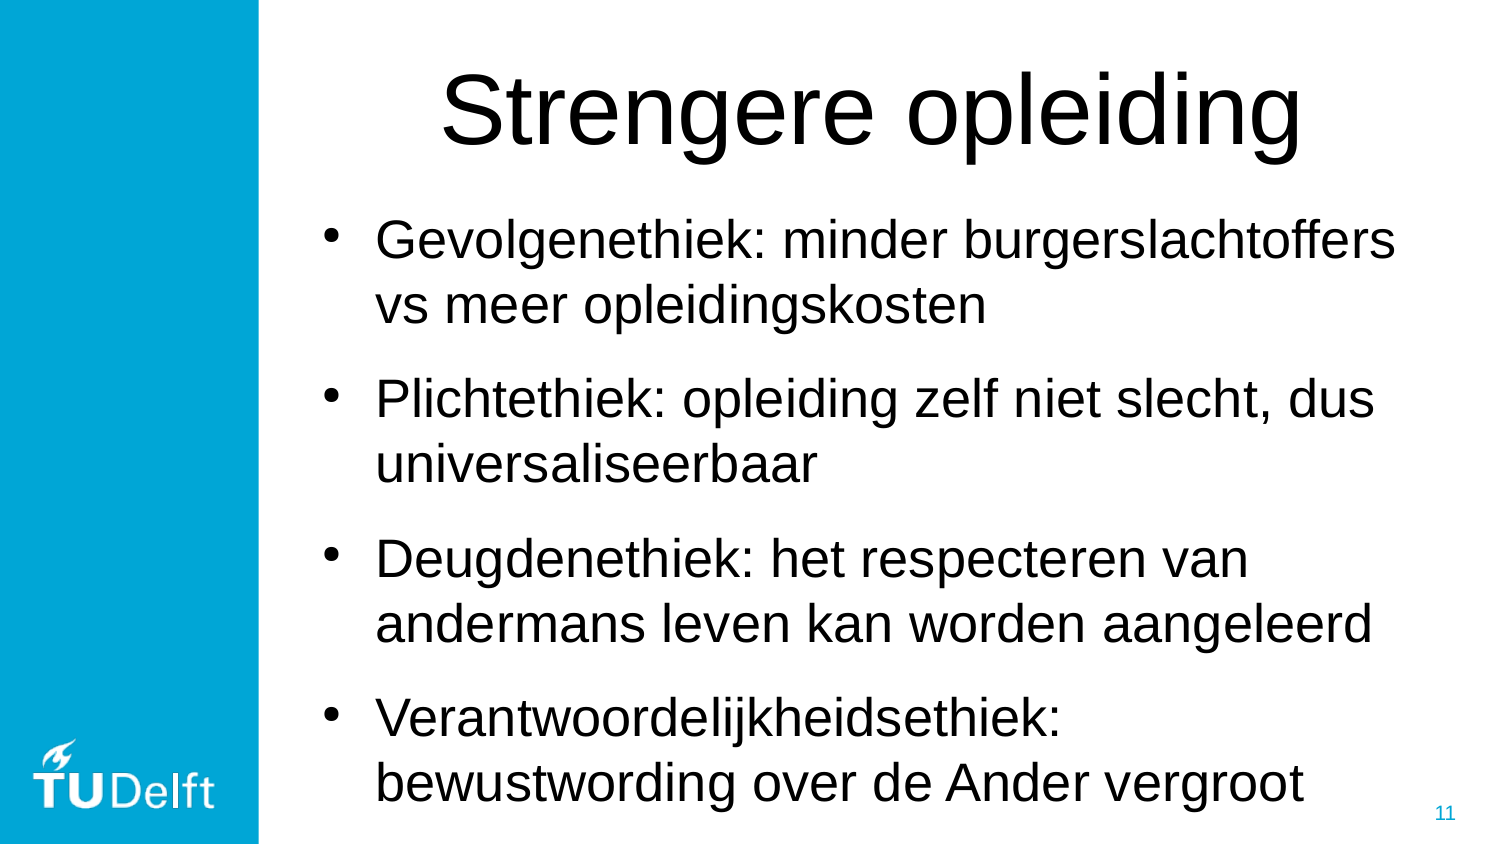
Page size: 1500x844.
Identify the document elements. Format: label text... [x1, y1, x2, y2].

list Gevolgenethiek: minder burgerslachtoffers vs meer opleidingskosten Plichtethiek: opleiding zelf niet slecht, dus universaliseerbaar Deugdenethiek: het respecteren van andermans leven kan worden aangeleerd Verantwoordelijkheidsethiek: bewustwording over de Ander vergroot [289, 196, 1455, 769]
title Strengere opleiding [289, 33, 1455, 175]
